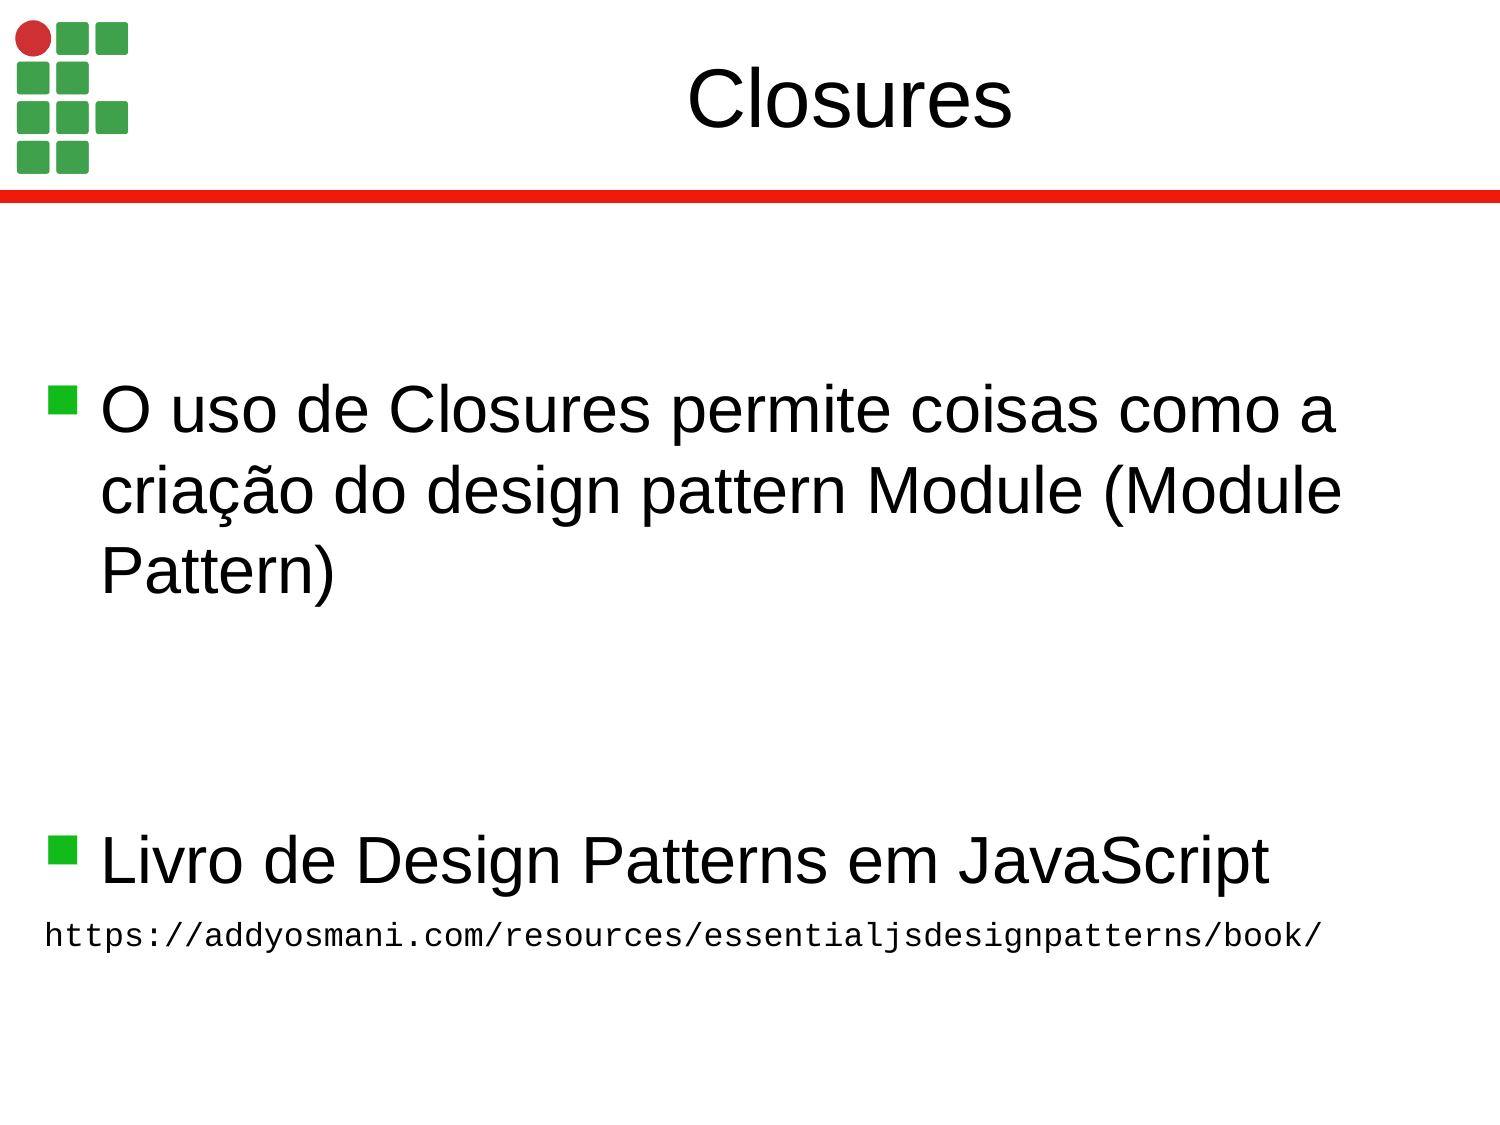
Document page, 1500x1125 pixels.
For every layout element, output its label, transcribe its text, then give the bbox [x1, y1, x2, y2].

picture [14, 16, 130, 178]
list O uso de Closures permite coisas como a criação do design pattern Module (Module Pattern) Livro de Design Patterns em JavaScript https://addyosmani.com/resources/essentialjsdesignpatterns/book/ [29, 207, 1471, 1087]
title Closures [230, 0, 1471, 202]
